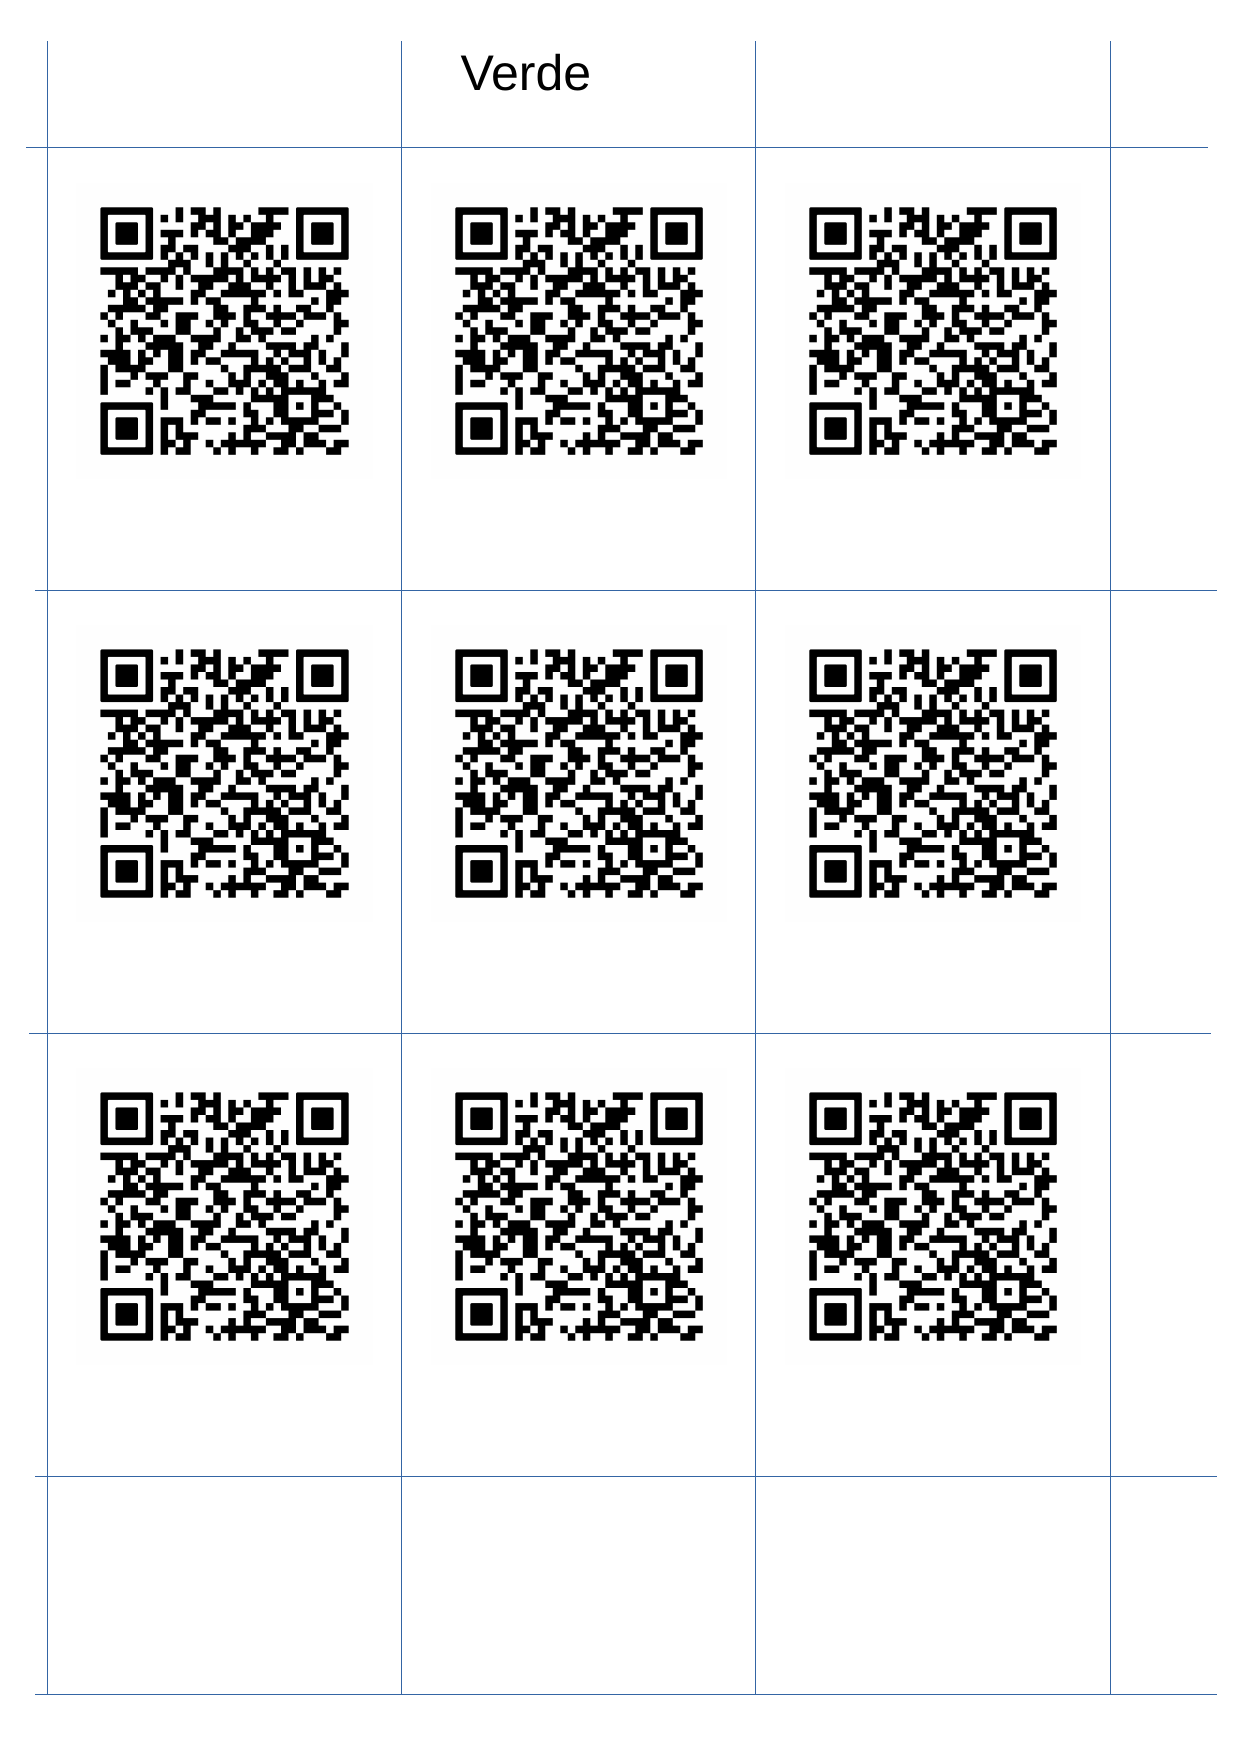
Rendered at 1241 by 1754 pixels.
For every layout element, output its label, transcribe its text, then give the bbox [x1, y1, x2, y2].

picture [431, 183, 727, 479]
picture [785, 183, 1081, 479]
picture [785, 1068, 1081, 1365]
picture [431, 625, 727, 922]
picture [76, 625, 373, 922]
picture [431, 1068, 727, 1365]
picture [785, 625, 1081, 922]
text_box Verde [445, 37, 656, 109]
picture [76, 1068, 373, 1365]
picture [76, 183, 373, 479]
